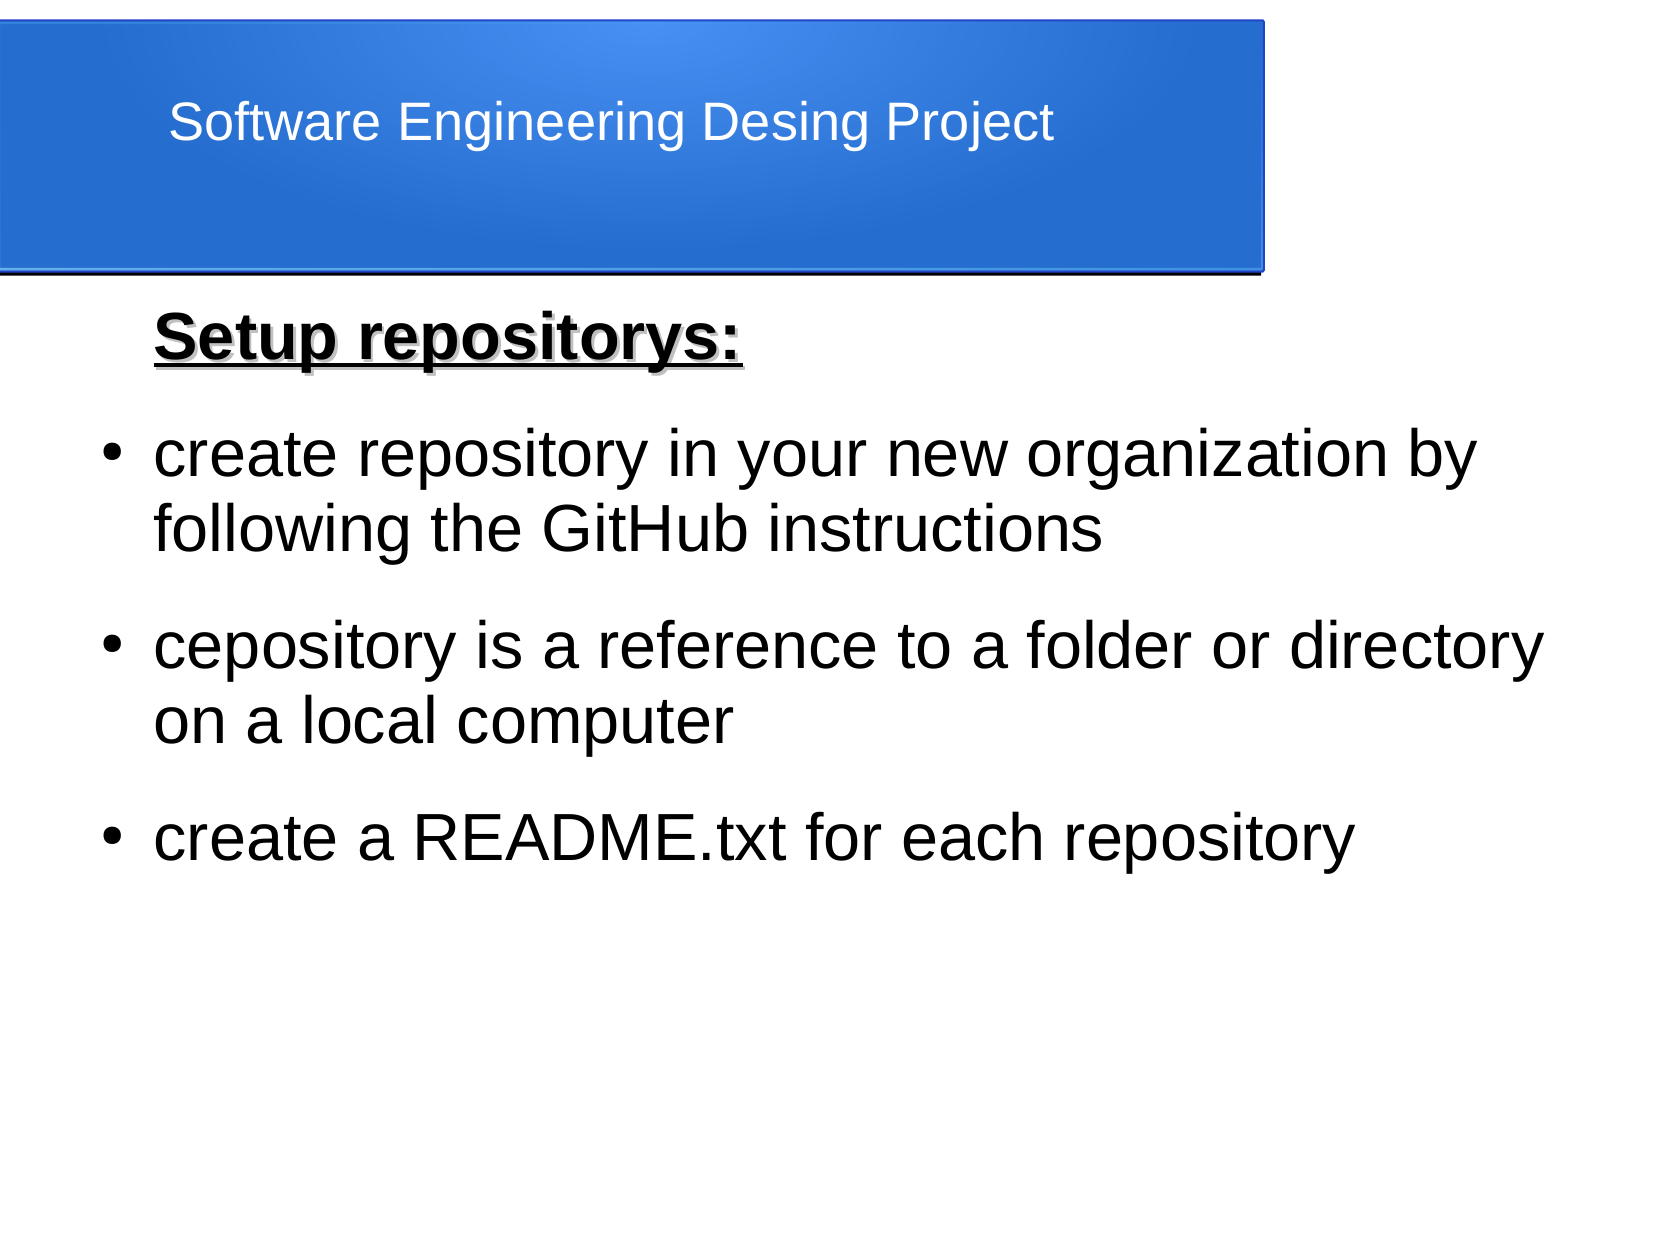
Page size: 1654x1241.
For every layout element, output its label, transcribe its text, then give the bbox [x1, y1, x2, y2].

list Setup repositorys: create repository in your new organization by following the GitHub instructions cepository is a reference to a folder or directory on a local computer create a README.txt for each repository [82, 299, 1571, 1019]
text_box Software Engineering Desing Project [153, 83, 1134, 201]
